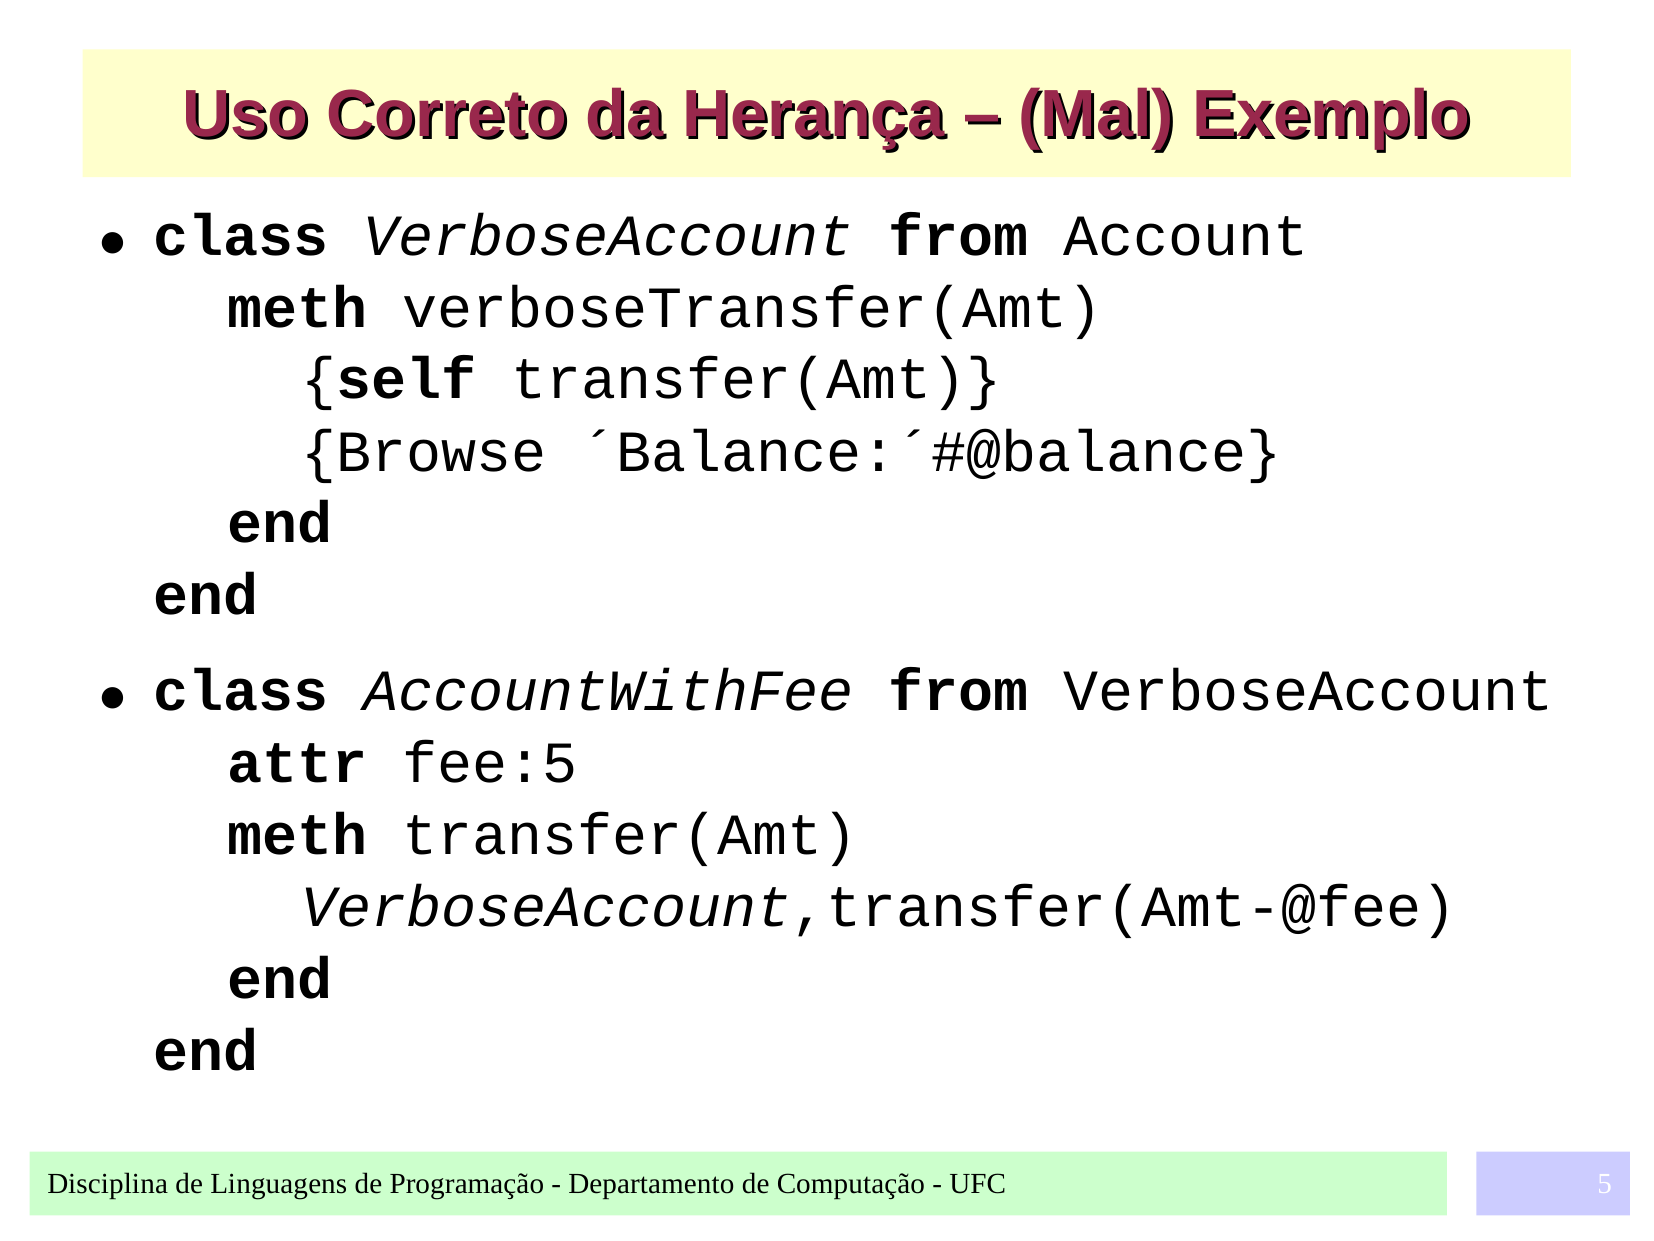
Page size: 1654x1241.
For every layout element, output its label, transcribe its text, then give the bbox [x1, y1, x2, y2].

title Uso Correto da Herança – (Mal) Exemplo [82, 49, 1571, 178]
list class VerboseAccount from Account meth verboseTransfer(Amt) {self transfer(Amt)} {Browse ´Balance:´#@balance} end end class AccountWithFee from VerboseAccount attr fee:5 meth transfer(Amt) VerboseAccount,transfer(Amt-@fee) end end [82, 206, 1571, 1137]
